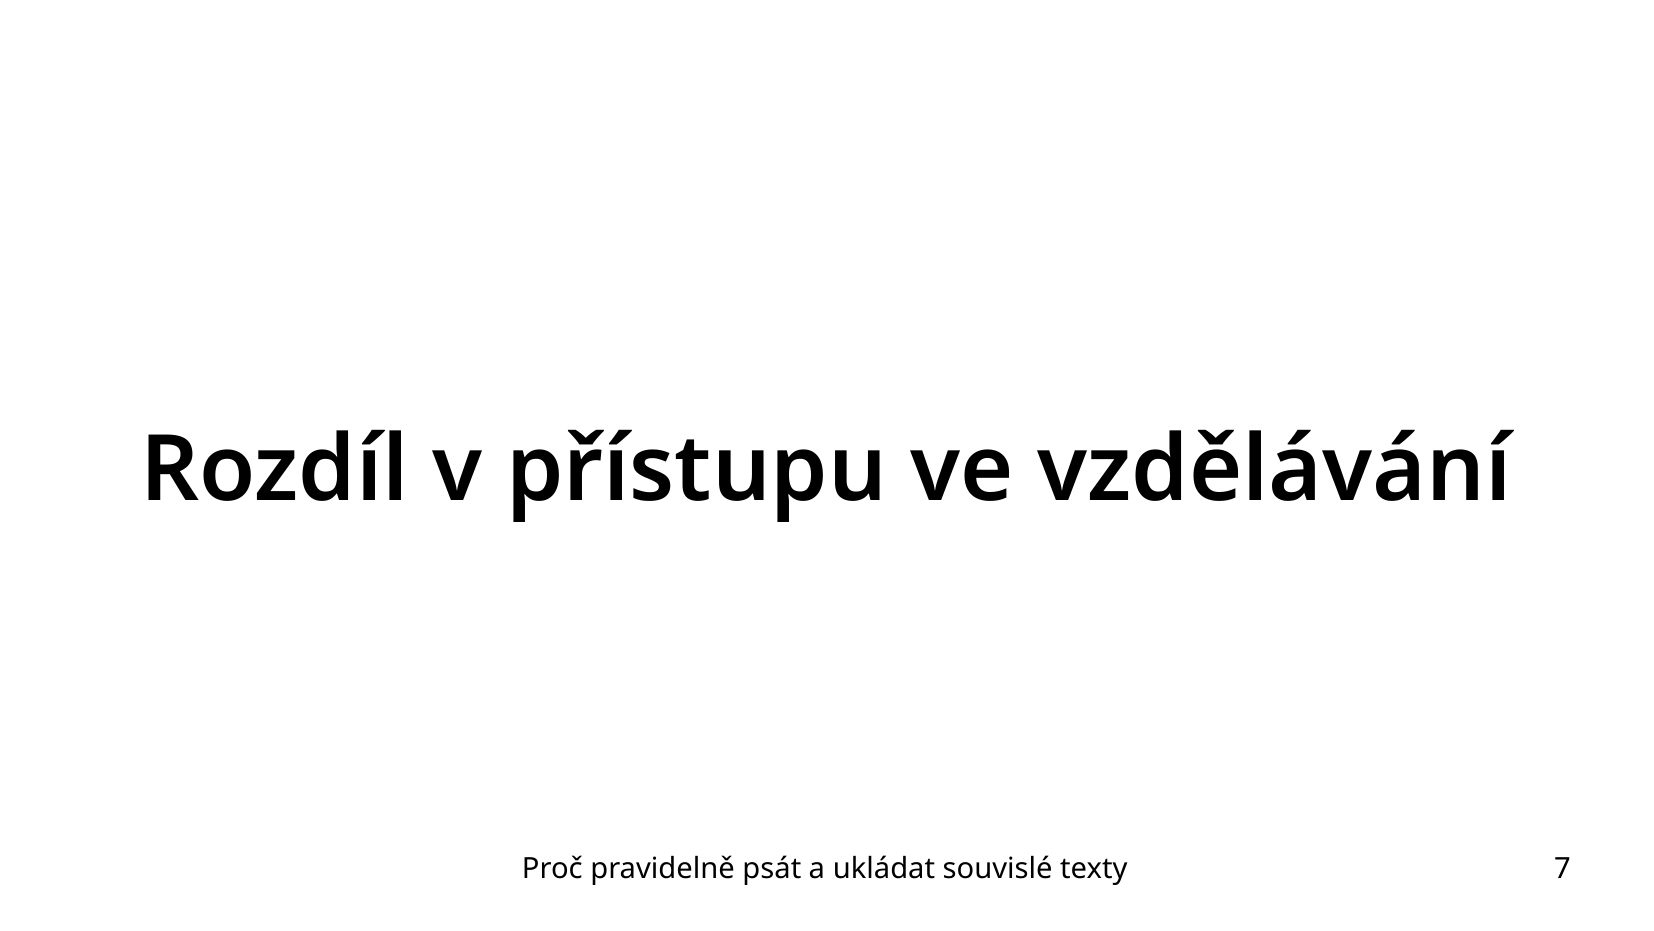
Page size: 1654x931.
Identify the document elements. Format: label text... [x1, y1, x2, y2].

title Rozdíl v přístupu ve vzdělávání [82, 387, 1571, 543]
